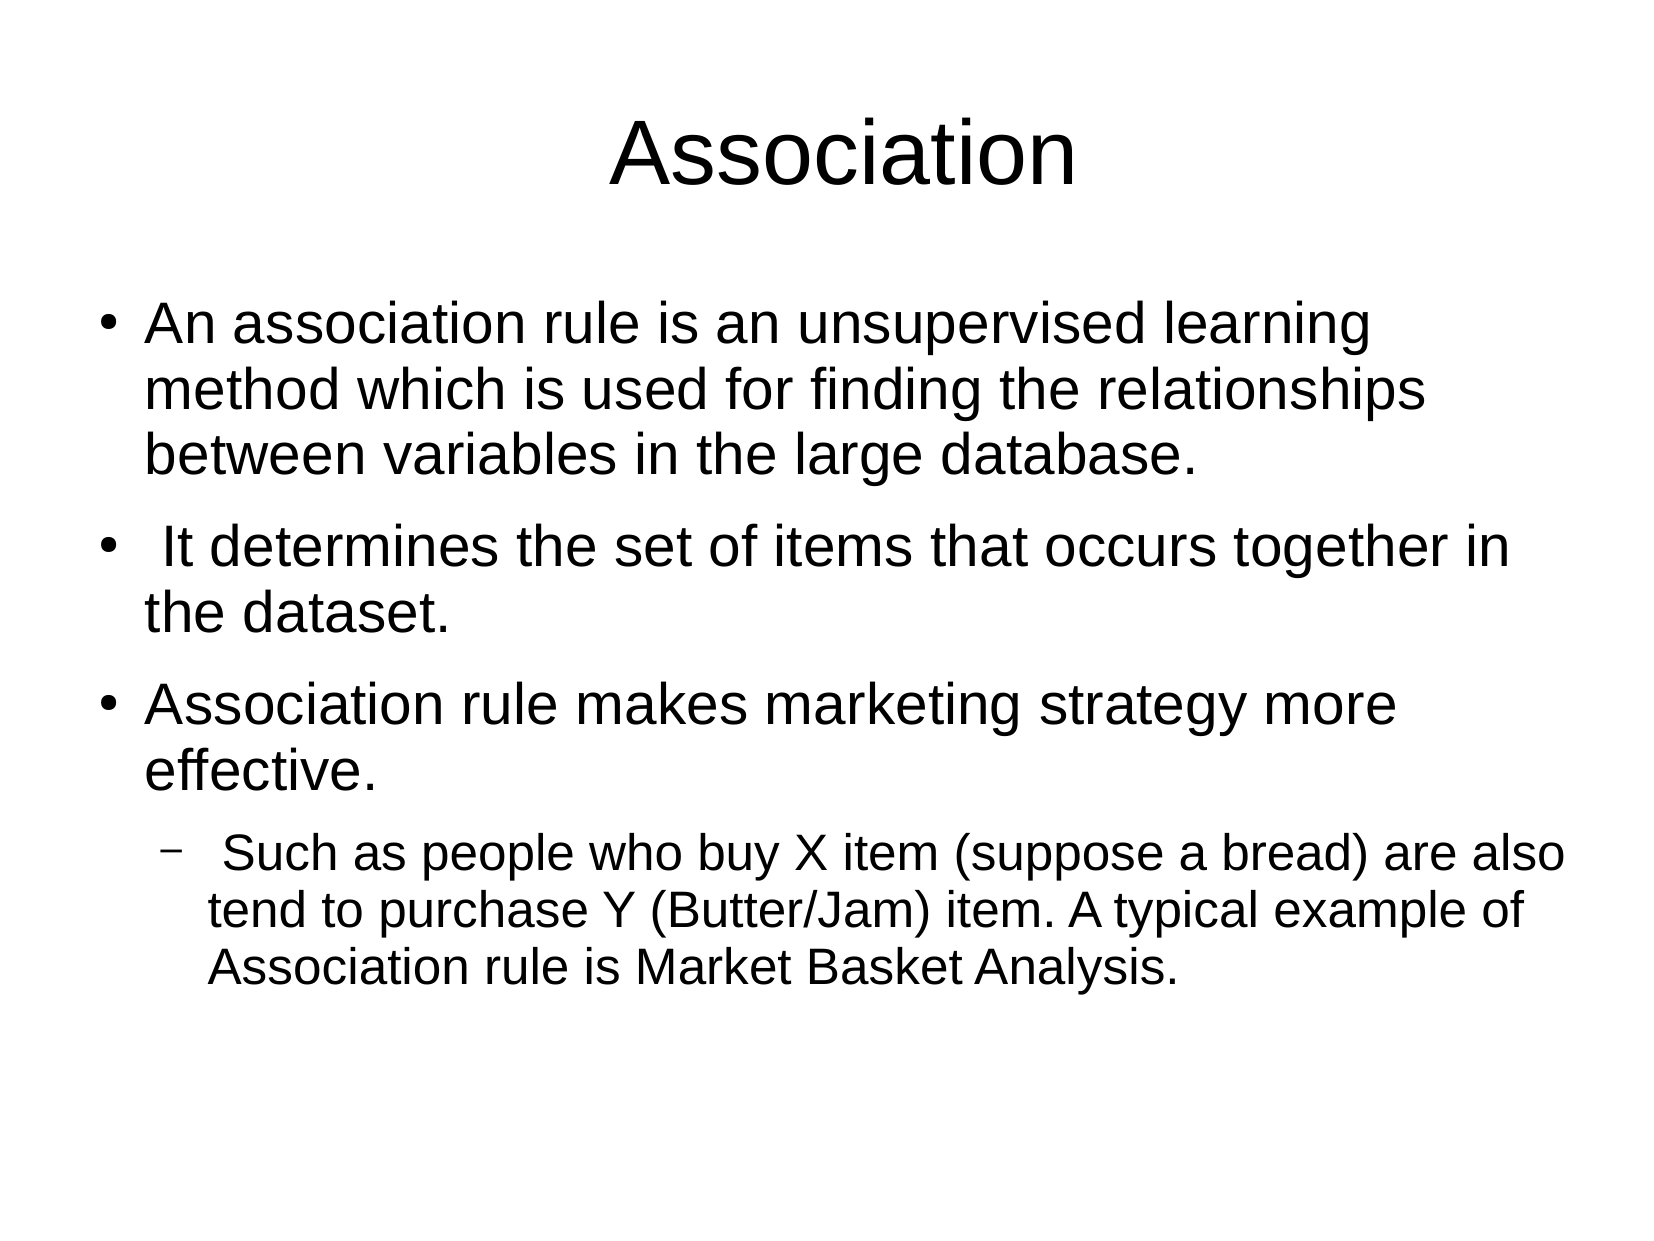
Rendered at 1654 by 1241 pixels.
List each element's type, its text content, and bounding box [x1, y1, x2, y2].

list An association rule is an unsupervised learning method which is used for finding the relationships between variables in the large database. It determines the set of items that occurs together in the dataset. Association rule makes marketing strategy more effective. Such as people who buy X item (suppose a bread) are also tend to purchase Y (Butter/Jam) item. A typical example of Association rule is Market Basket Analysis. [82, 290, 1571, 1010]
title Association [82, 49, 1571, 257]
